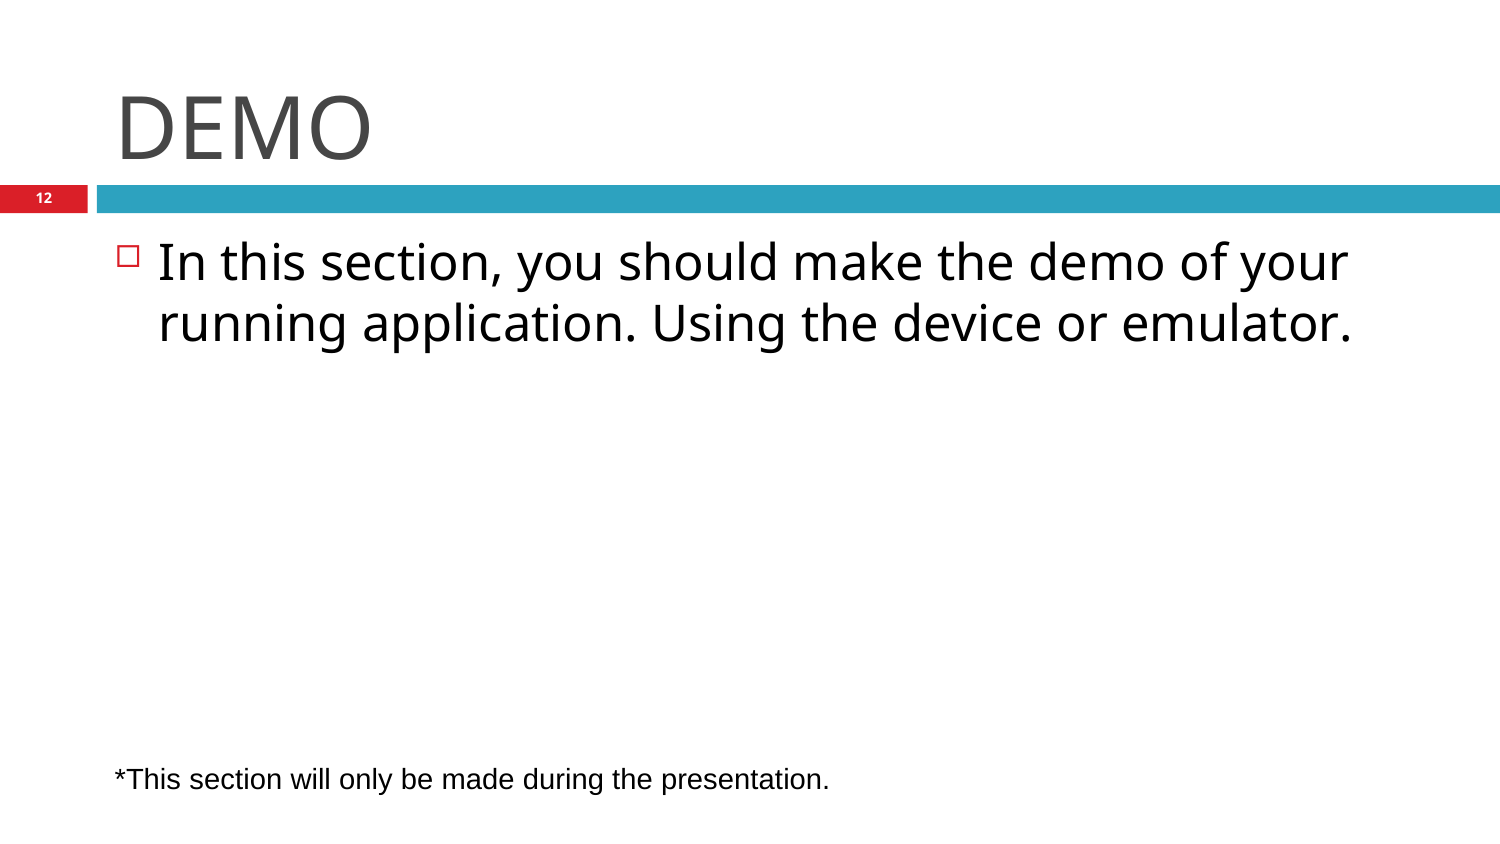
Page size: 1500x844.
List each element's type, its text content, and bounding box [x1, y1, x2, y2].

text_box *This section will only be made during the presentation. [99, 752, 1471, 803]
title DEMO [99, 19, 1438, 185]
text_box <number> [0, 184, 88, 215]
list In this section, you should make the demo of your running application. Using the device or emulator. [99, 221, 1438, 411]
